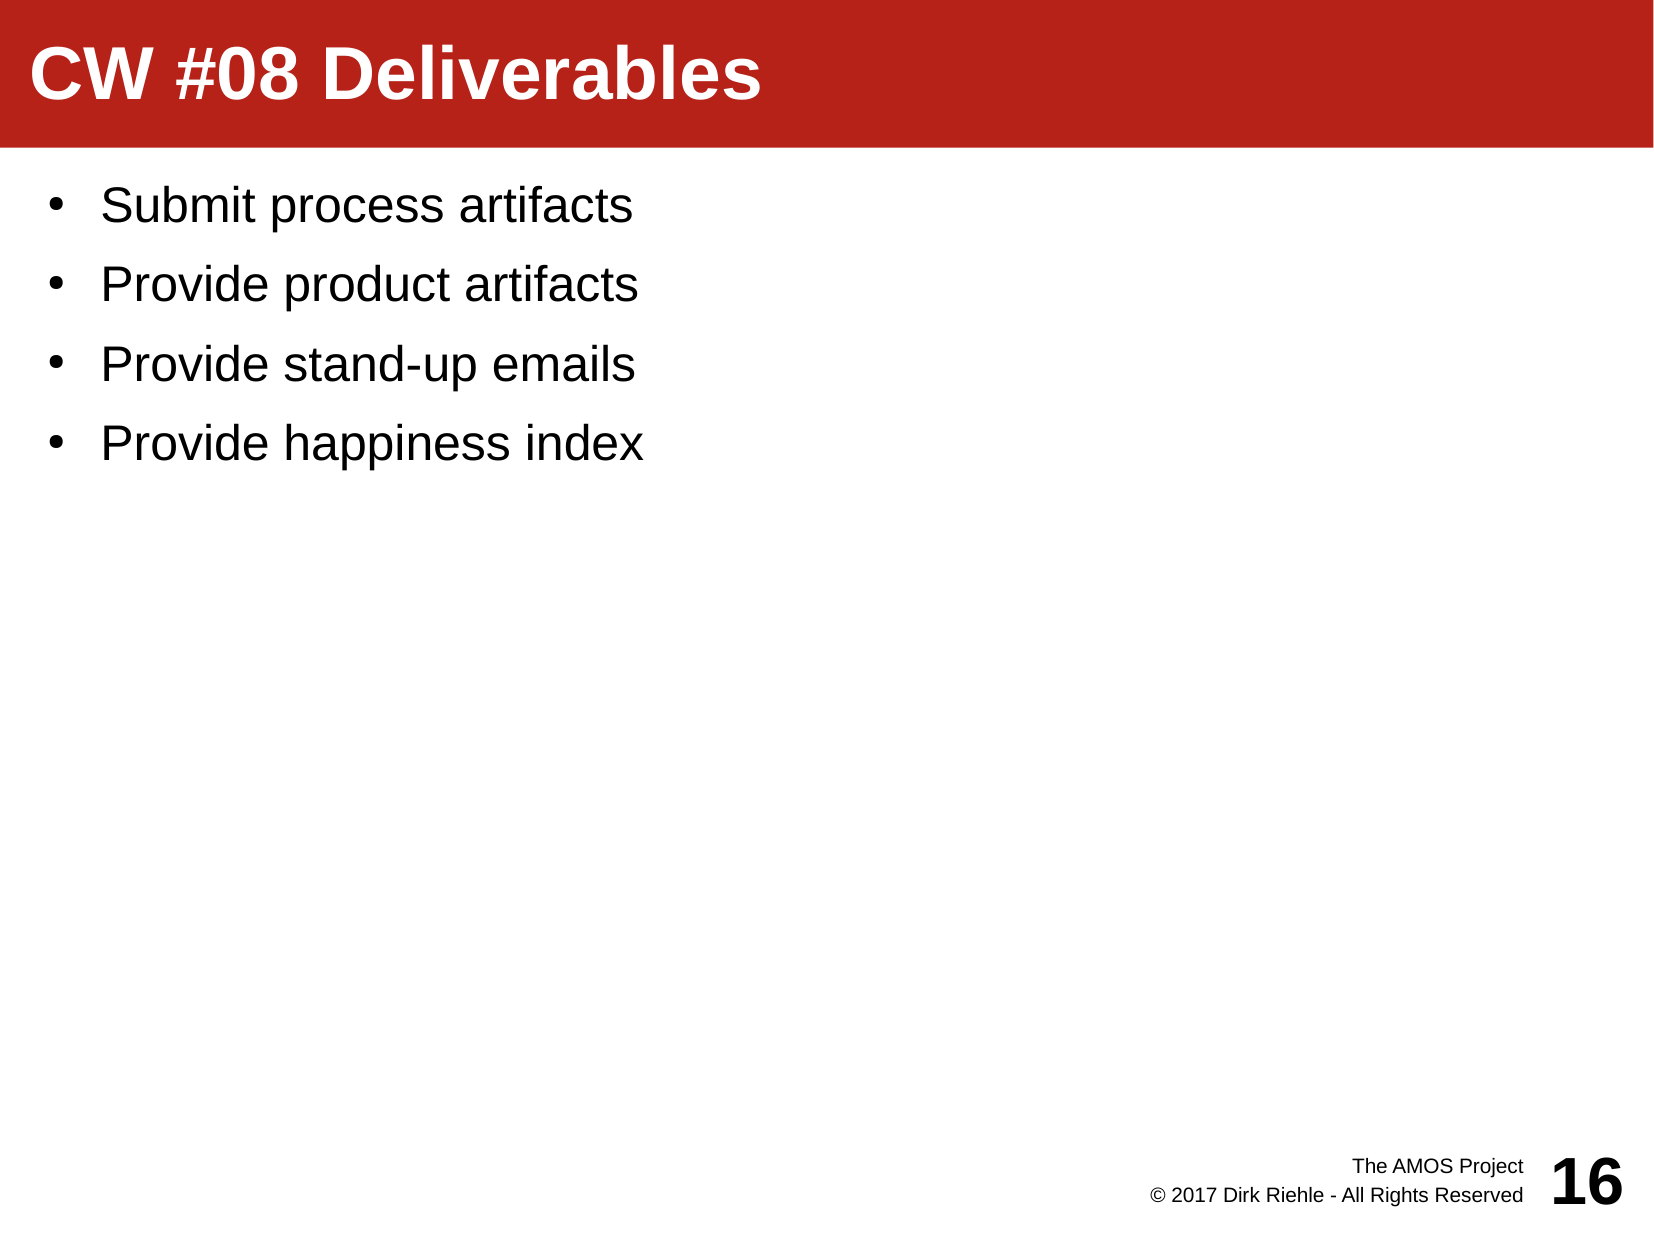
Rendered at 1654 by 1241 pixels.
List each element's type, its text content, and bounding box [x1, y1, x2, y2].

list Submit process artifacts Provide product artifacts Provide stand-up emails Provide happiness index [29, 177, 1625, 1063]
title CW #08 Deliverables [0, 0, 1654, 148]
